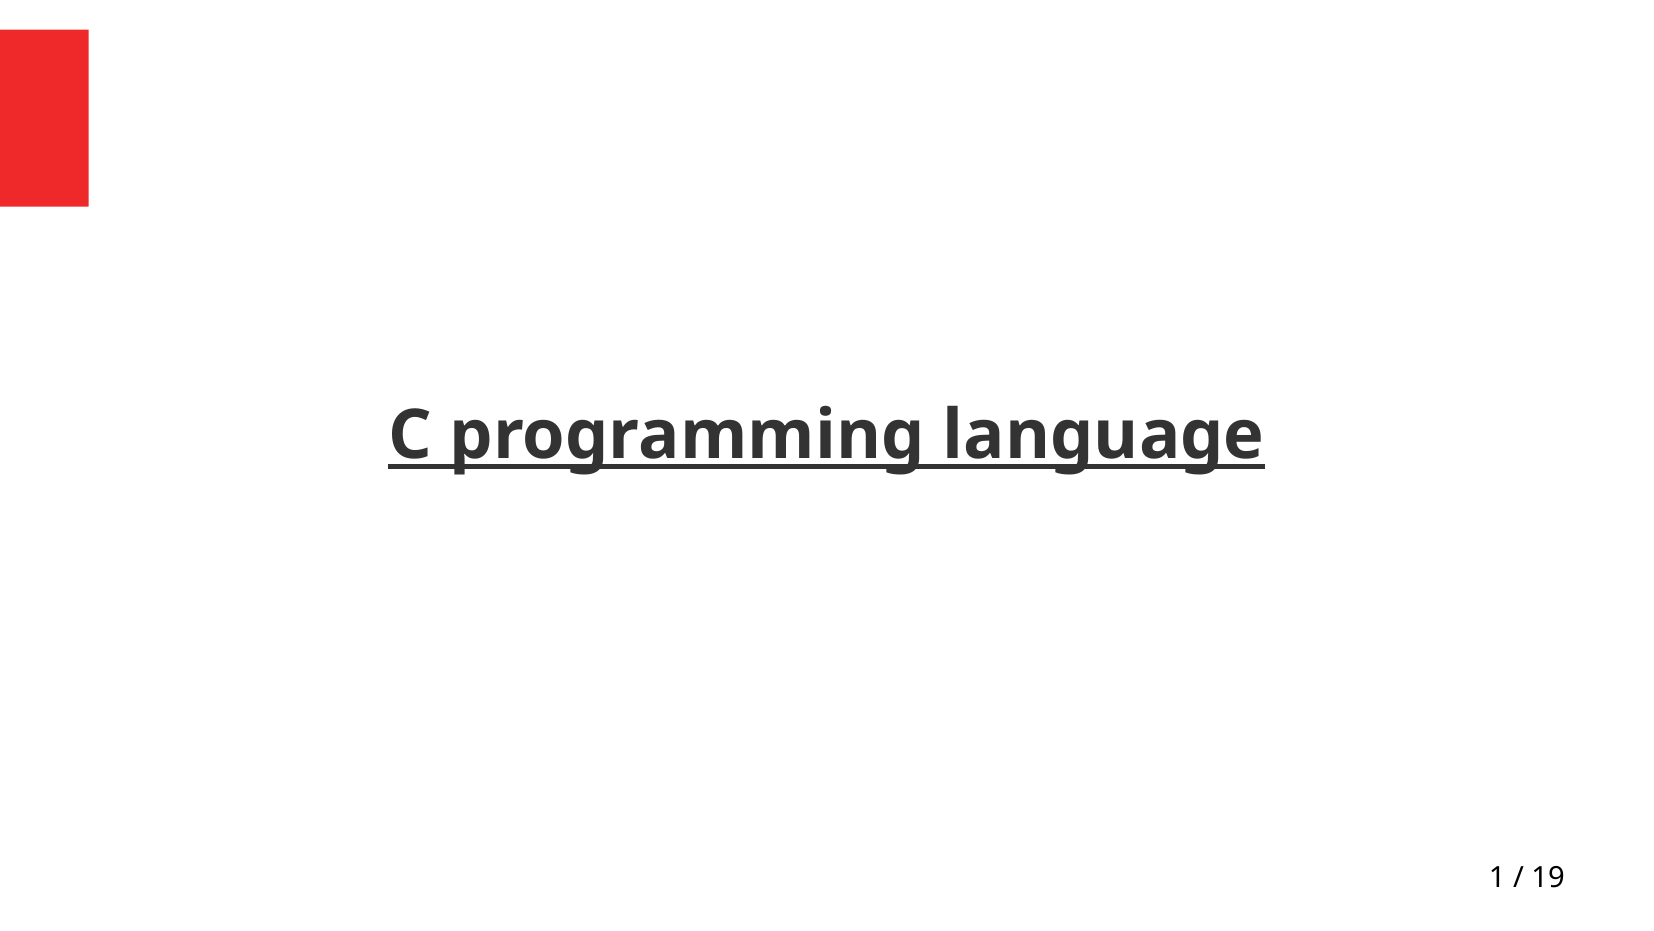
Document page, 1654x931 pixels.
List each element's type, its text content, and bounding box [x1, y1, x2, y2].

title C programming language [0, 354, 1654, 510]
